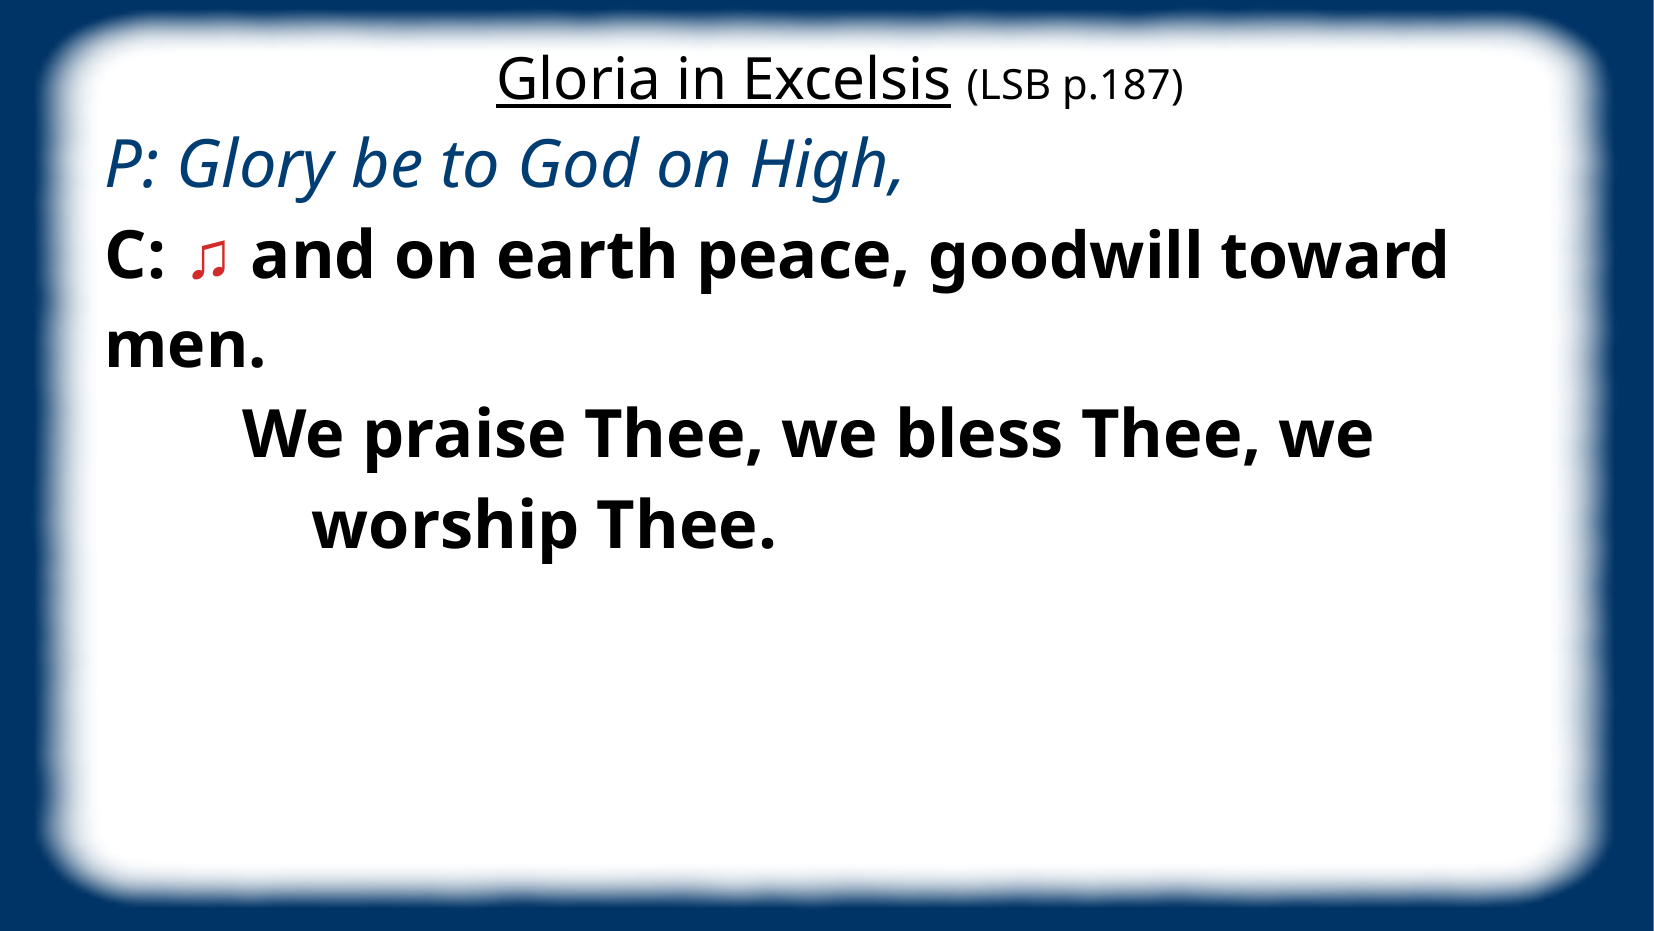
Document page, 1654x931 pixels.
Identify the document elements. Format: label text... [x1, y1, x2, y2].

text_box Gloria in Excelsis (LSB p.187) P: Glory be to God on High, C: ♫ and on earth peace, goodwill toward men. We praise Thee, we bless Thee, we worship Thee. [90, 30, 1591, 566]
picture [0, 0, 1654, 931]
